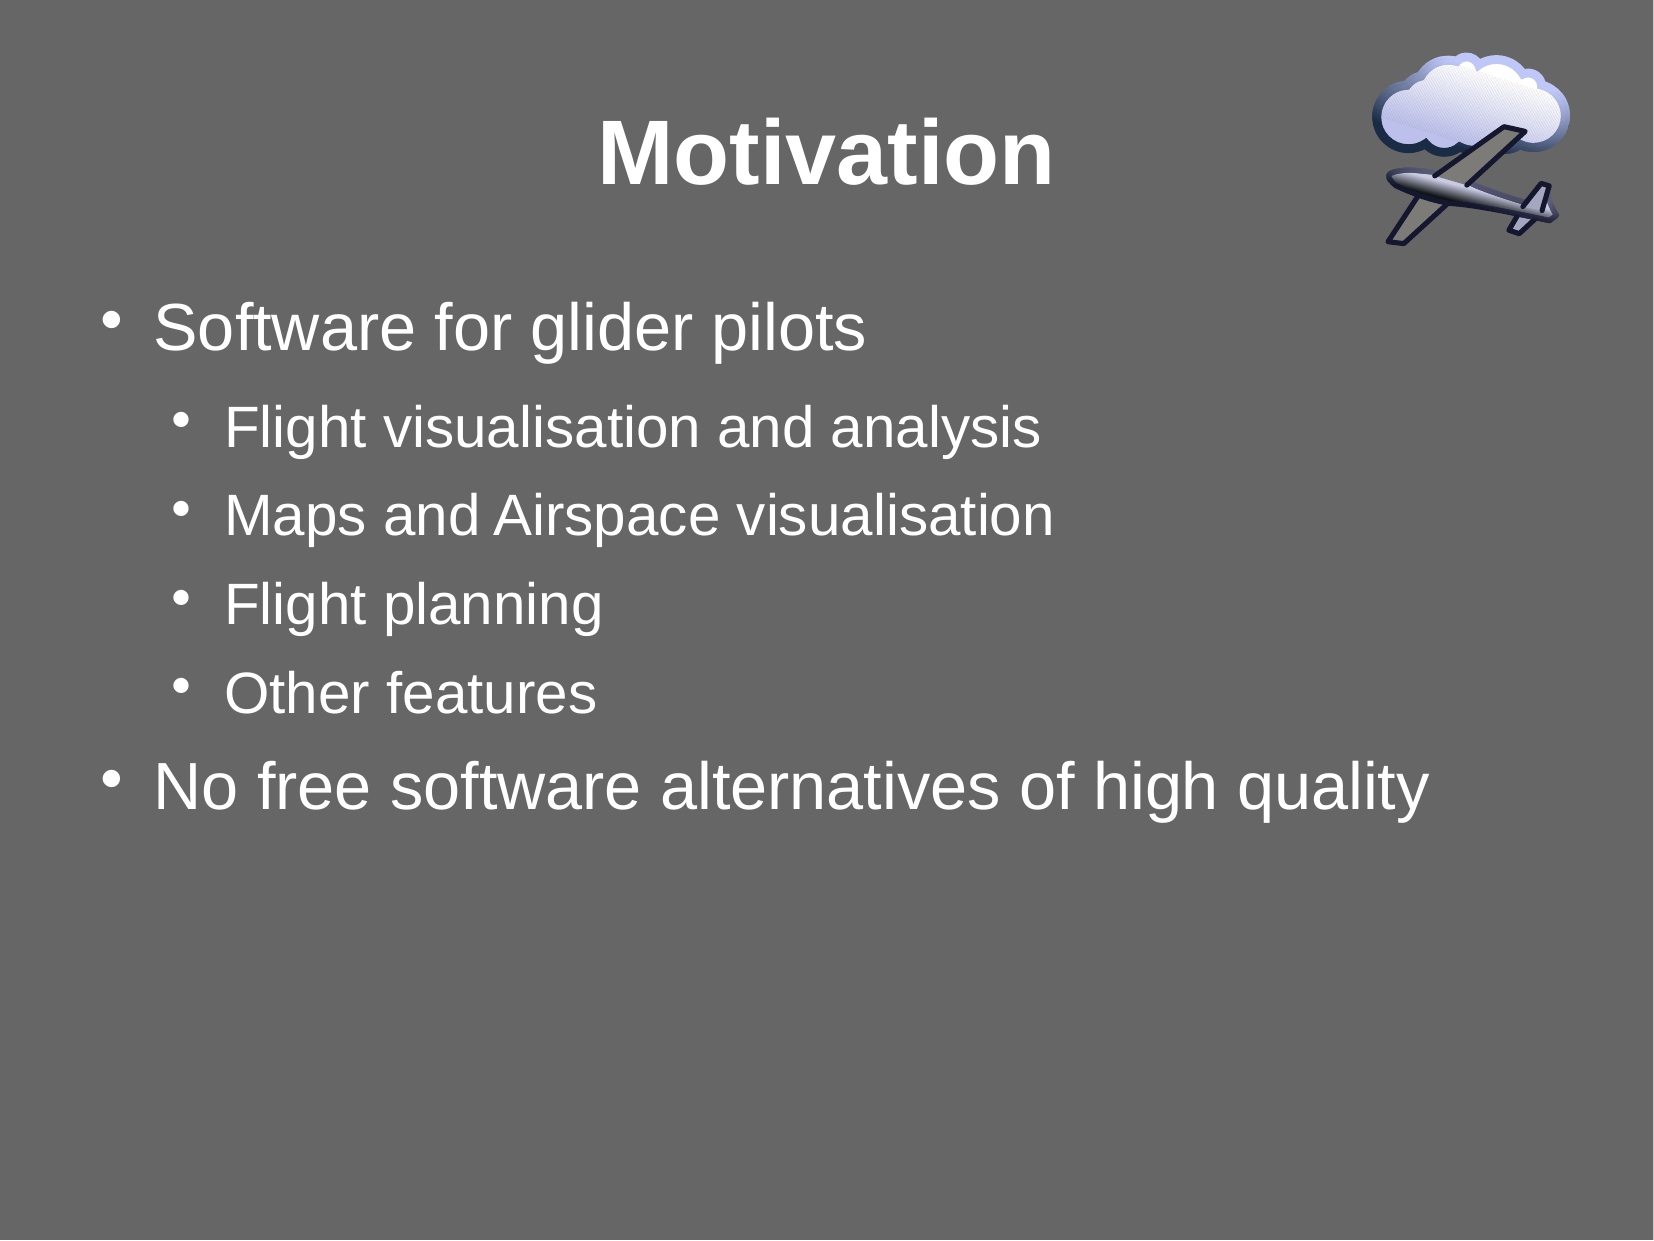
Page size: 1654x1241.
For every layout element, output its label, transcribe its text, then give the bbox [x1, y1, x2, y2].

list Software for glider pilots Flight visualisation and analysis Maps and Airspace visualisation Flight planning Other features No free software alternatives of high quality [82, 290, 1538, 1010]
title Motivation [82, 49, 1571, 257]
